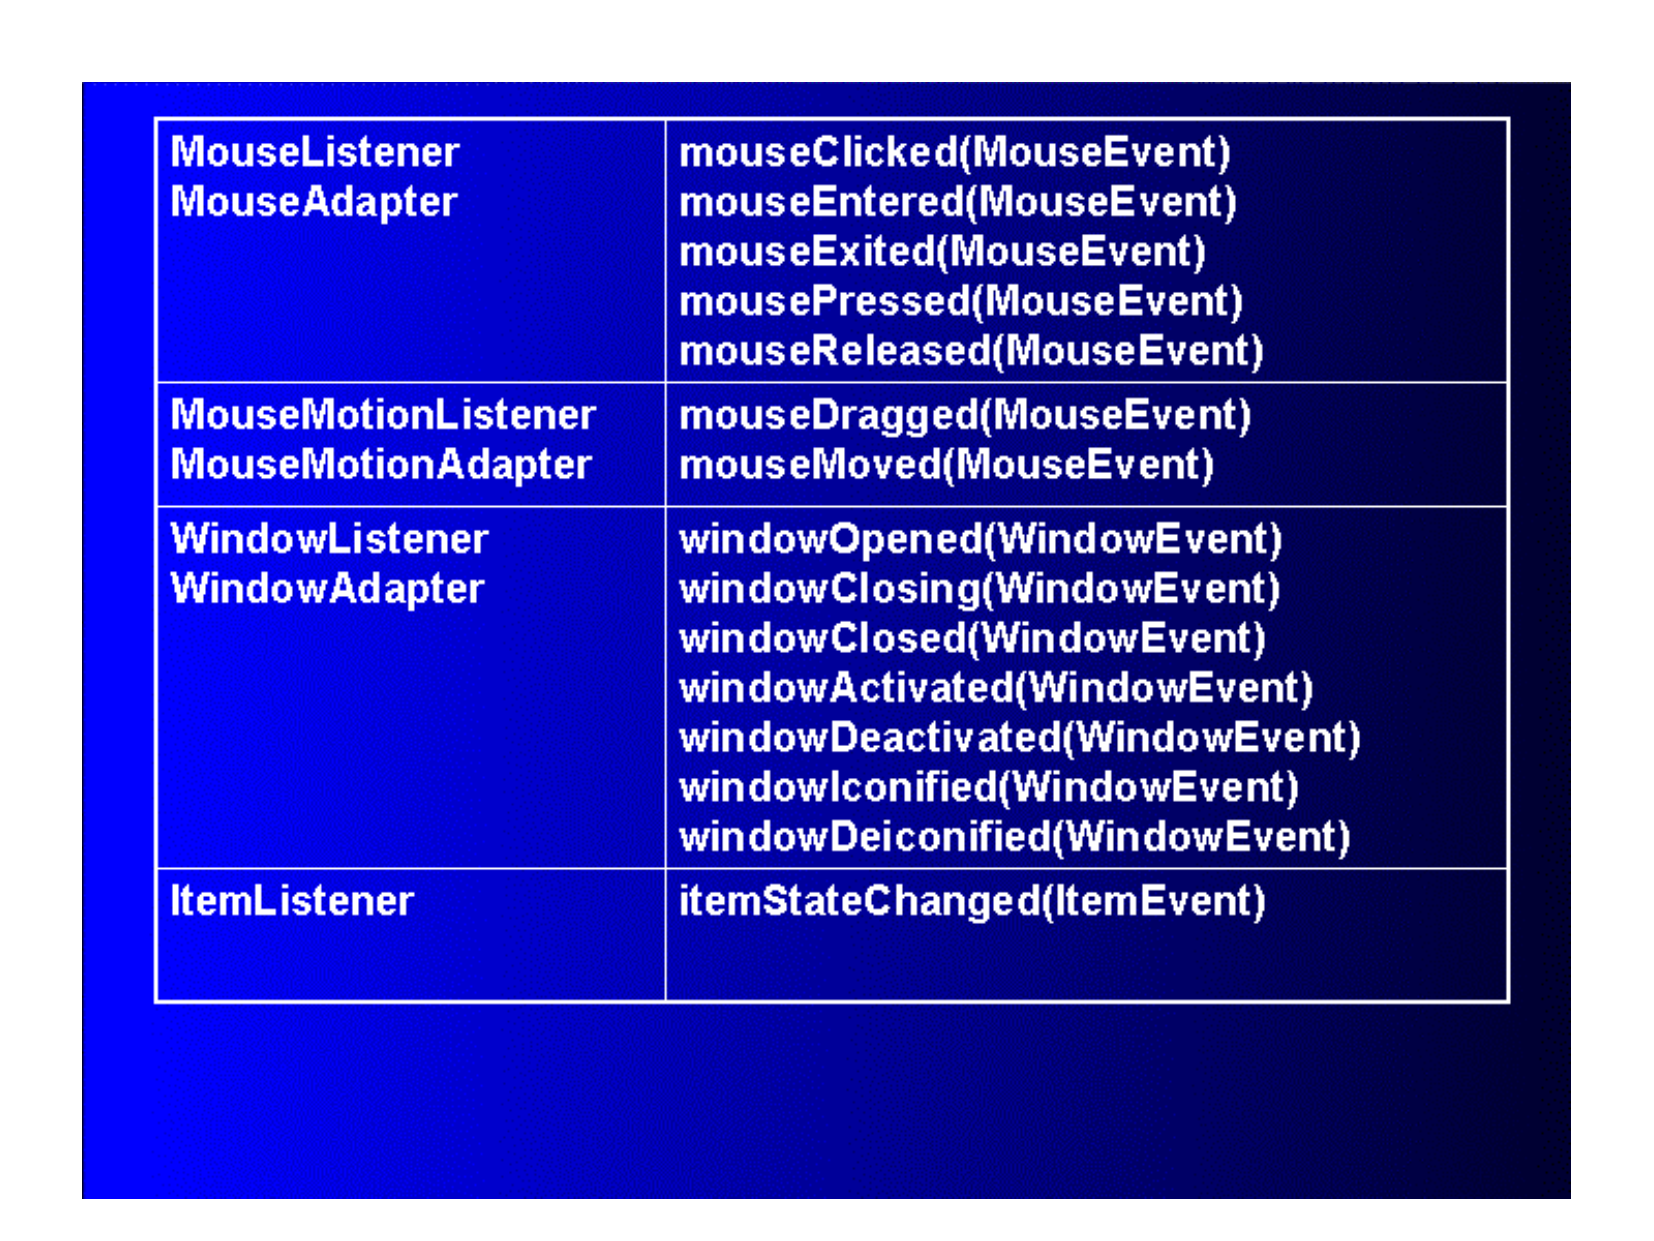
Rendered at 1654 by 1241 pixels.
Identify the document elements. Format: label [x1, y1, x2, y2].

picture [82, 82, 1571, 1199]
